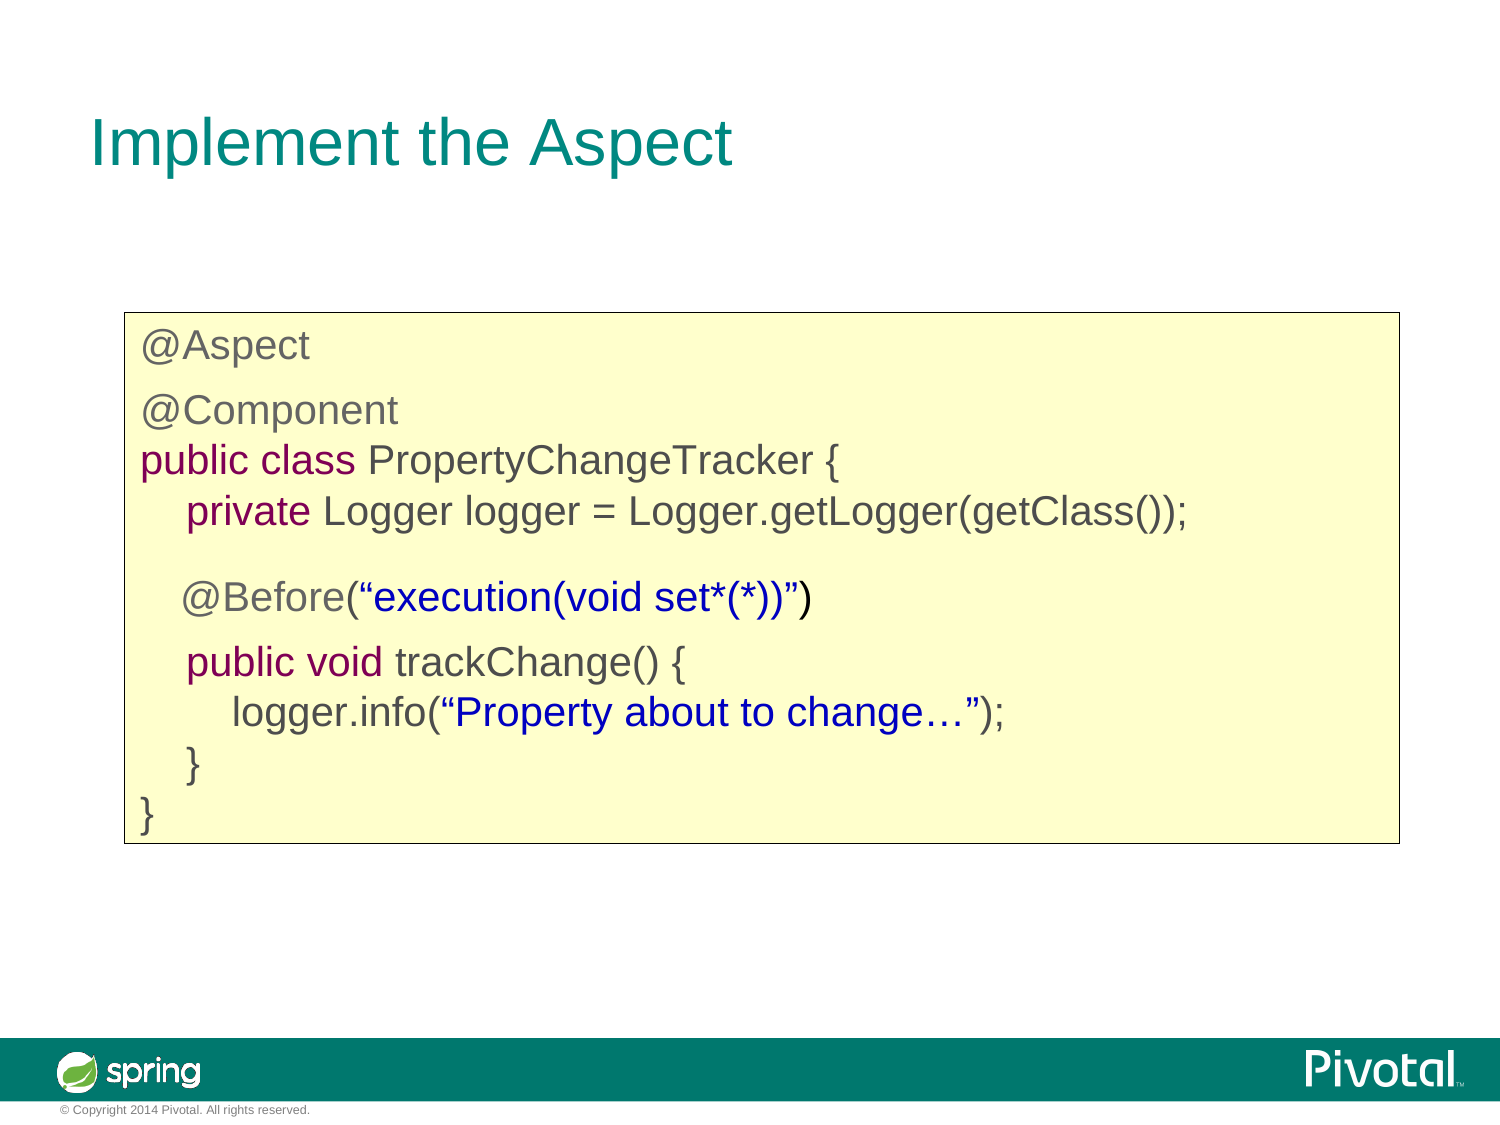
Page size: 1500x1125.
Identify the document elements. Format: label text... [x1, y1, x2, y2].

title Implement the Aspect [75, 45, 1426, 233]
text_box @Before(“execution(void set*(*))”) [165, 561, 881, 627]
text_box @Aspect [124, 310, 1396, 390]
picture [32, 1041, 210, 1103]
picture [1306, 1050, 1464, 1087]
list @Component public class PropertyChangeTracker { private Logger logger = Logger.getLogger(getClass()); public void trackChange() { logger.info(“Property about to change…”); } } [124, 312, 1400, 844]
